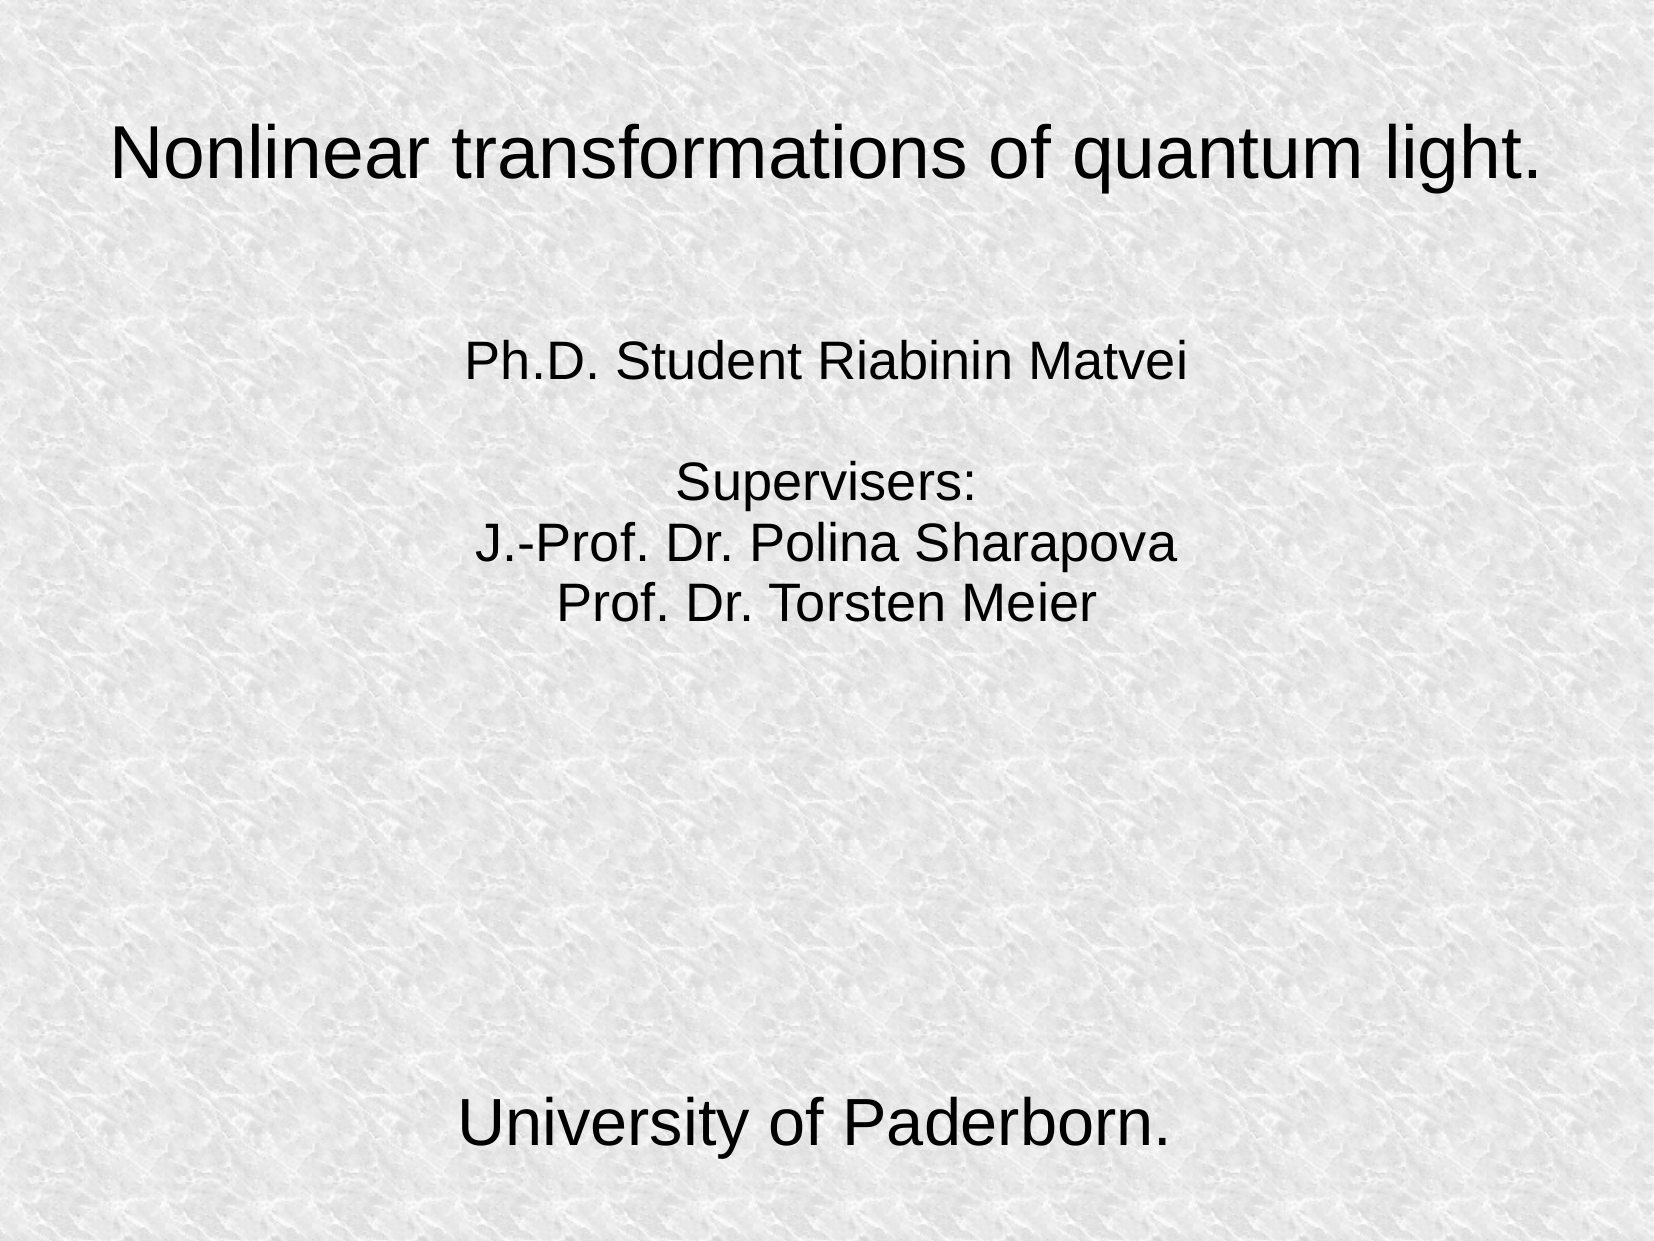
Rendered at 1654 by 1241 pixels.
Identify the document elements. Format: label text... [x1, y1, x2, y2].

title Ph.D. Student Riabinin Matvei Supervisers: J.-Prof. Dr. Polina Sharapova Prof. Dr. Torsten Meier [401, 261, 1252, 703]
title University of Paderborn. [389, 1074, 1241, 1170]
picture [0, 0, 1654, 1241]
title Nonlinear transformations of quantum light. [82, 49, 1571, 257]
